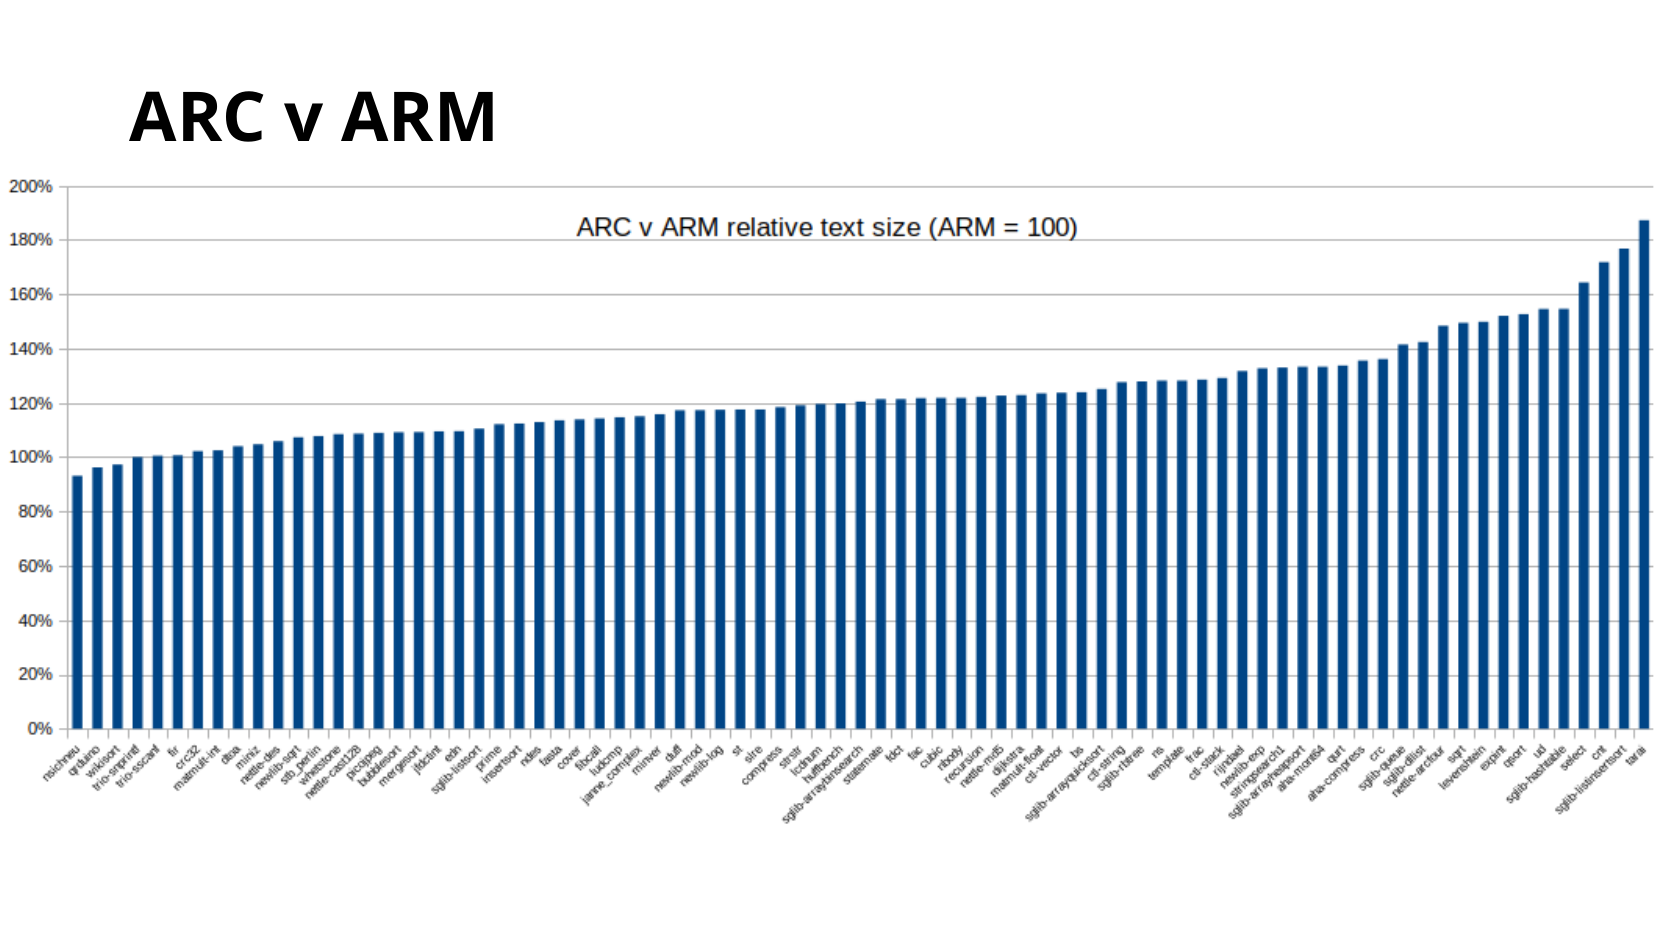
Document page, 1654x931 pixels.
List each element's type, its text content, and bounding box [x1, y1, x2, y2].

title ARC v ARM [129, 37, 1571, 177]
picture [0, 177, 1654, 827]
